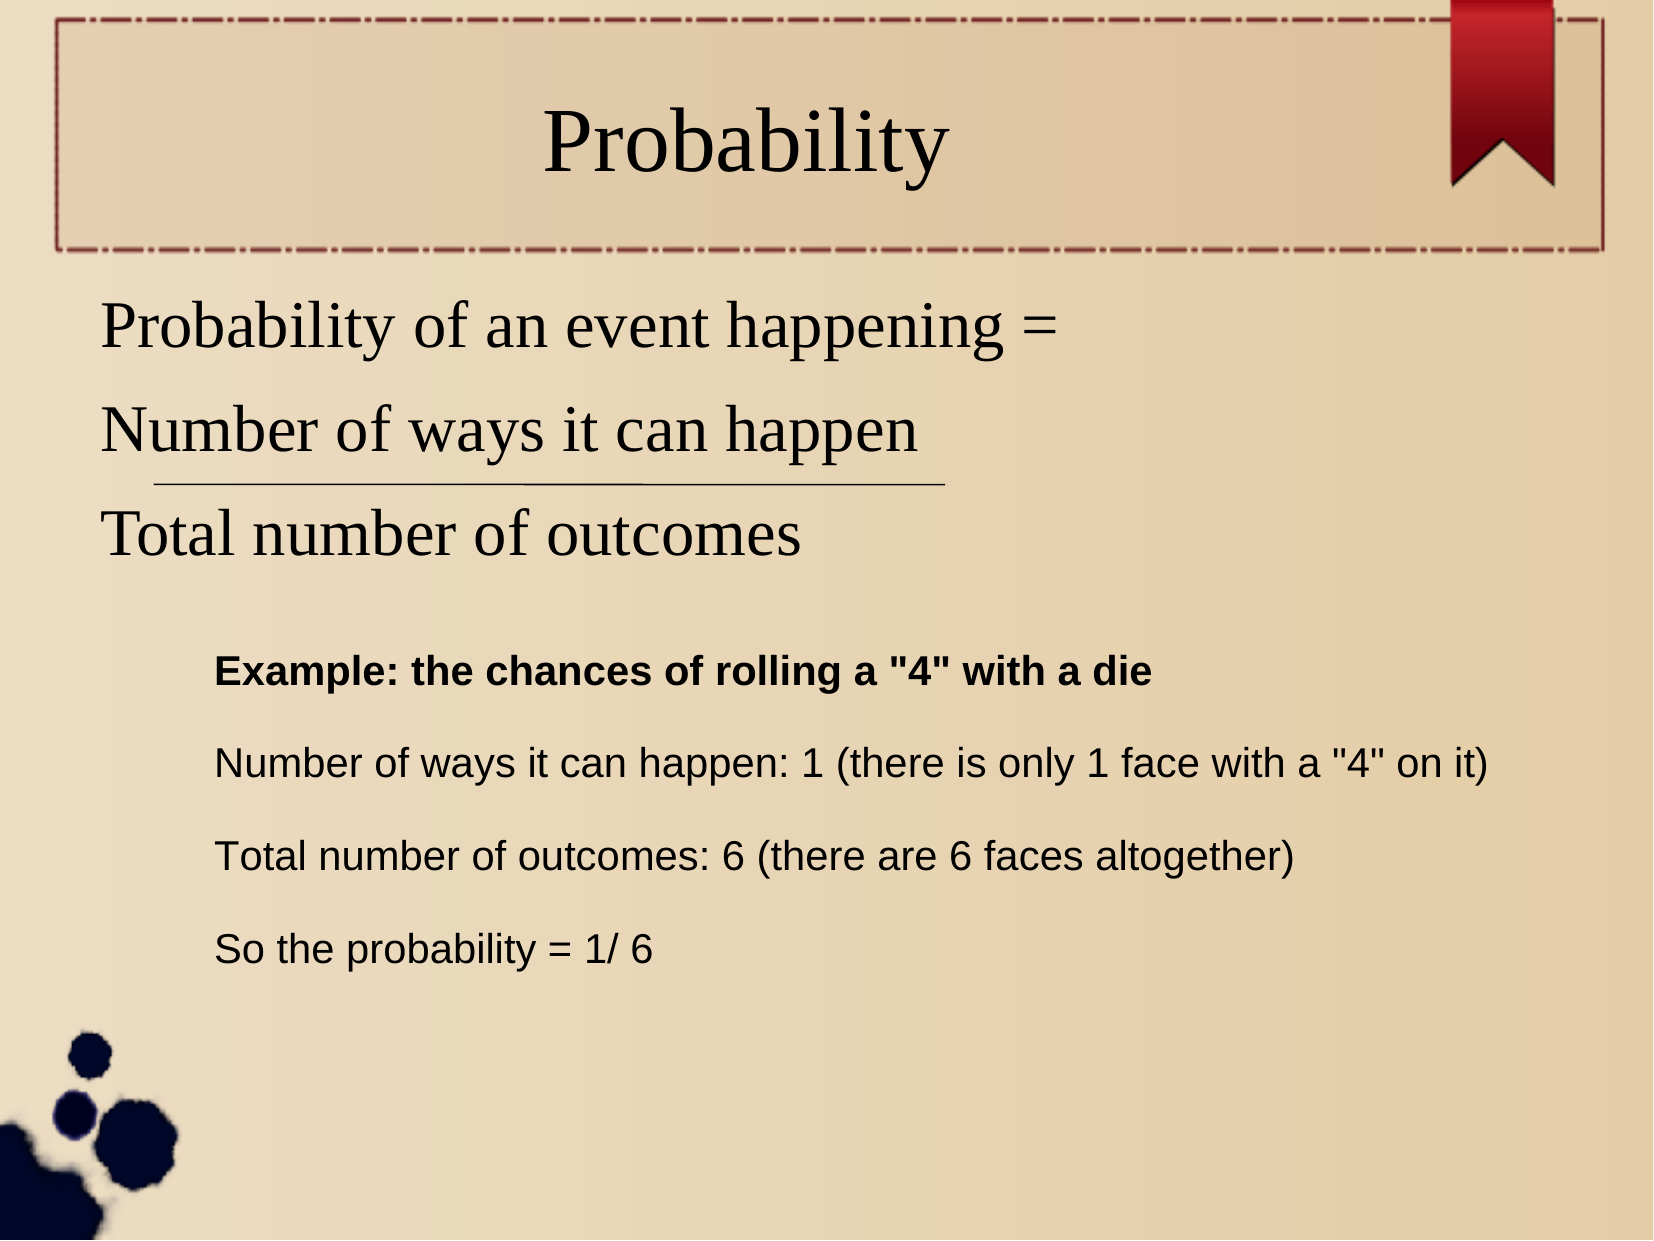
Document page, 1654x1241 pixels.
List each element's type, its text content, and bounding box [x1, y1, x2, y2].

picture [0, 0, 1654, 1240]
text_box Example: the chances of rolling a "4" with a die Number of ways it can happen: 1 (there is only 1 face with a "4" on it) Total number of outcomes: 6 (there are 6 faces altogether) So the probability = 1/ 6 [199, 637, 1524, 1087]
list Probability of an event happening = Number of ways it can happen Total number of outcomes [82, 283, 1571, 1003]
title Probability [82, 47, 1412, 229]
